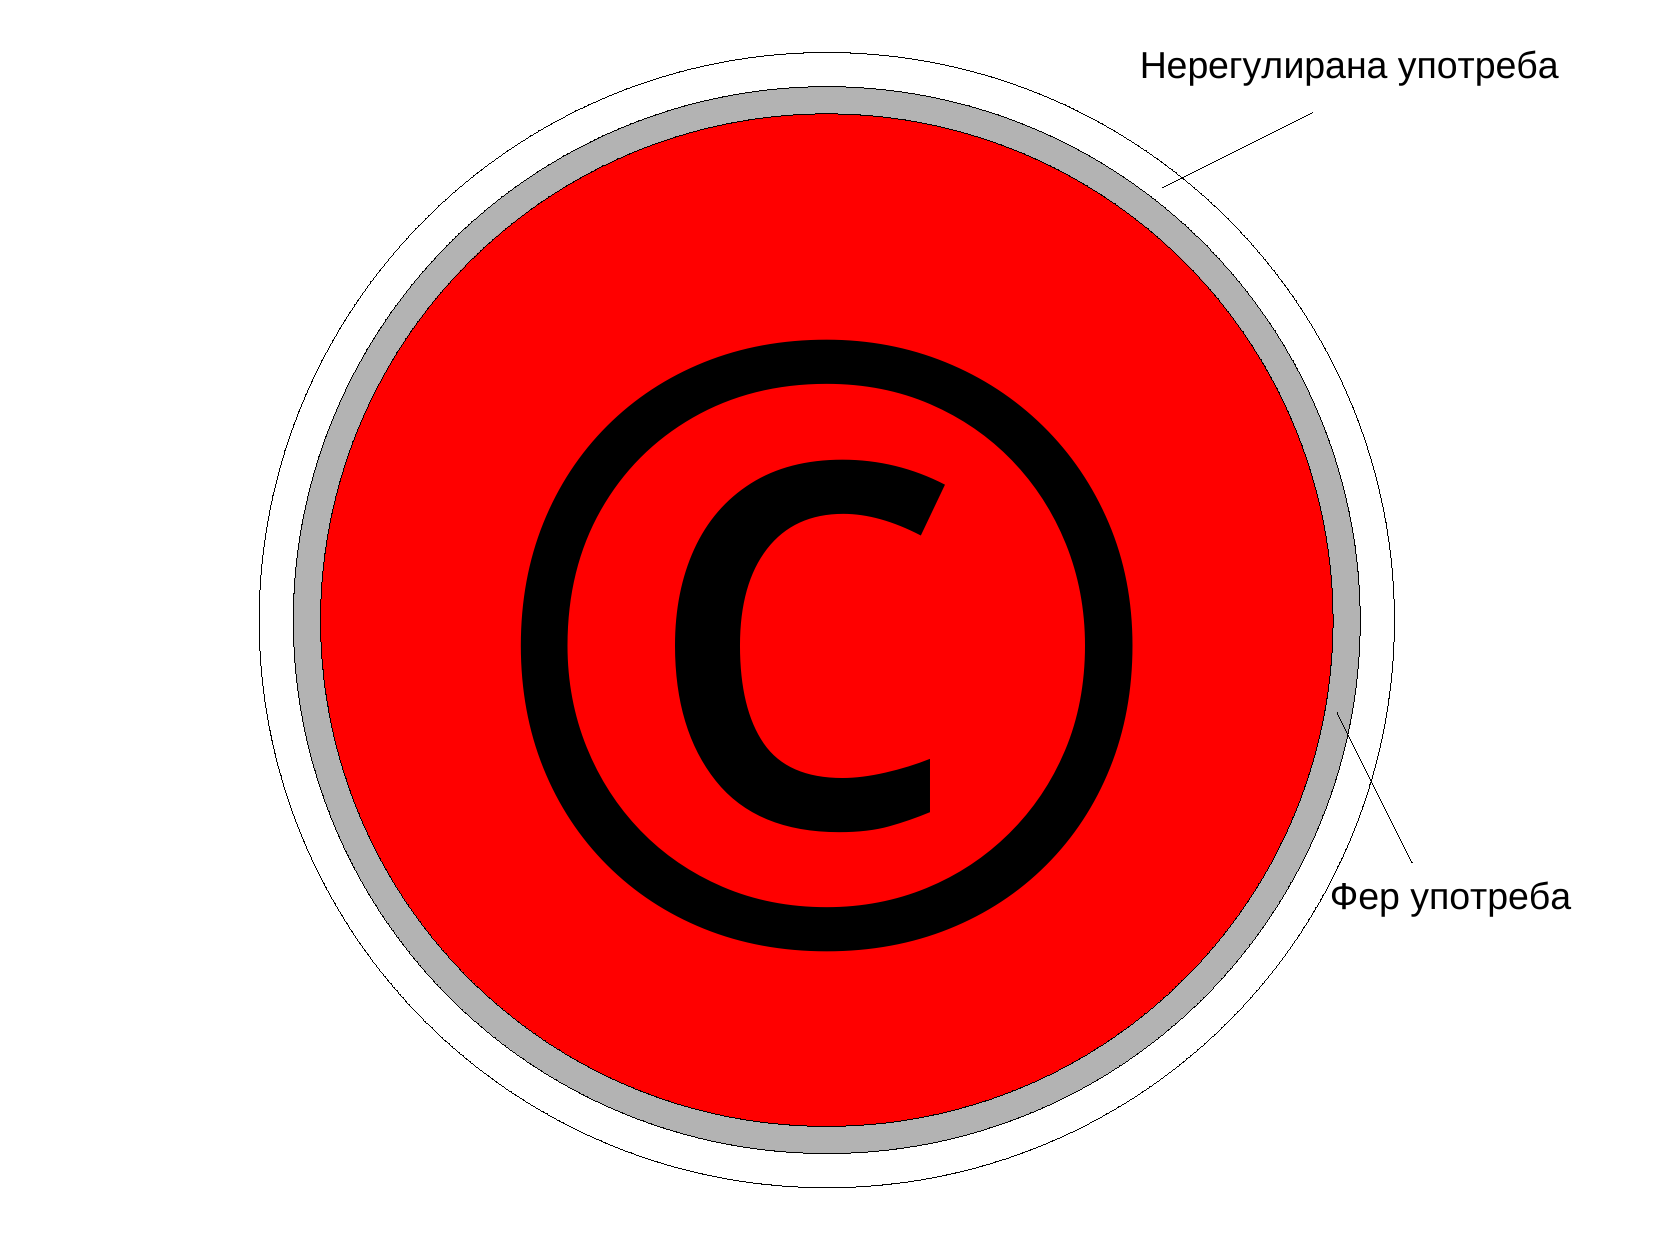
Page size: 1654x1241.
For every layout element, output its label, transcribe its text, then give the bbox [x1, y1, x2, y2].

subtitle © [245, 203, 1409, 1037]
text_box Нерегулирана употреба [1125, 37, 1630, 95]
text_box [441, 1037, 1212, 1188]
text_box [441, 52, 1212, 203]
text_box Фер употреба [1315, 868, 1586, 926]
